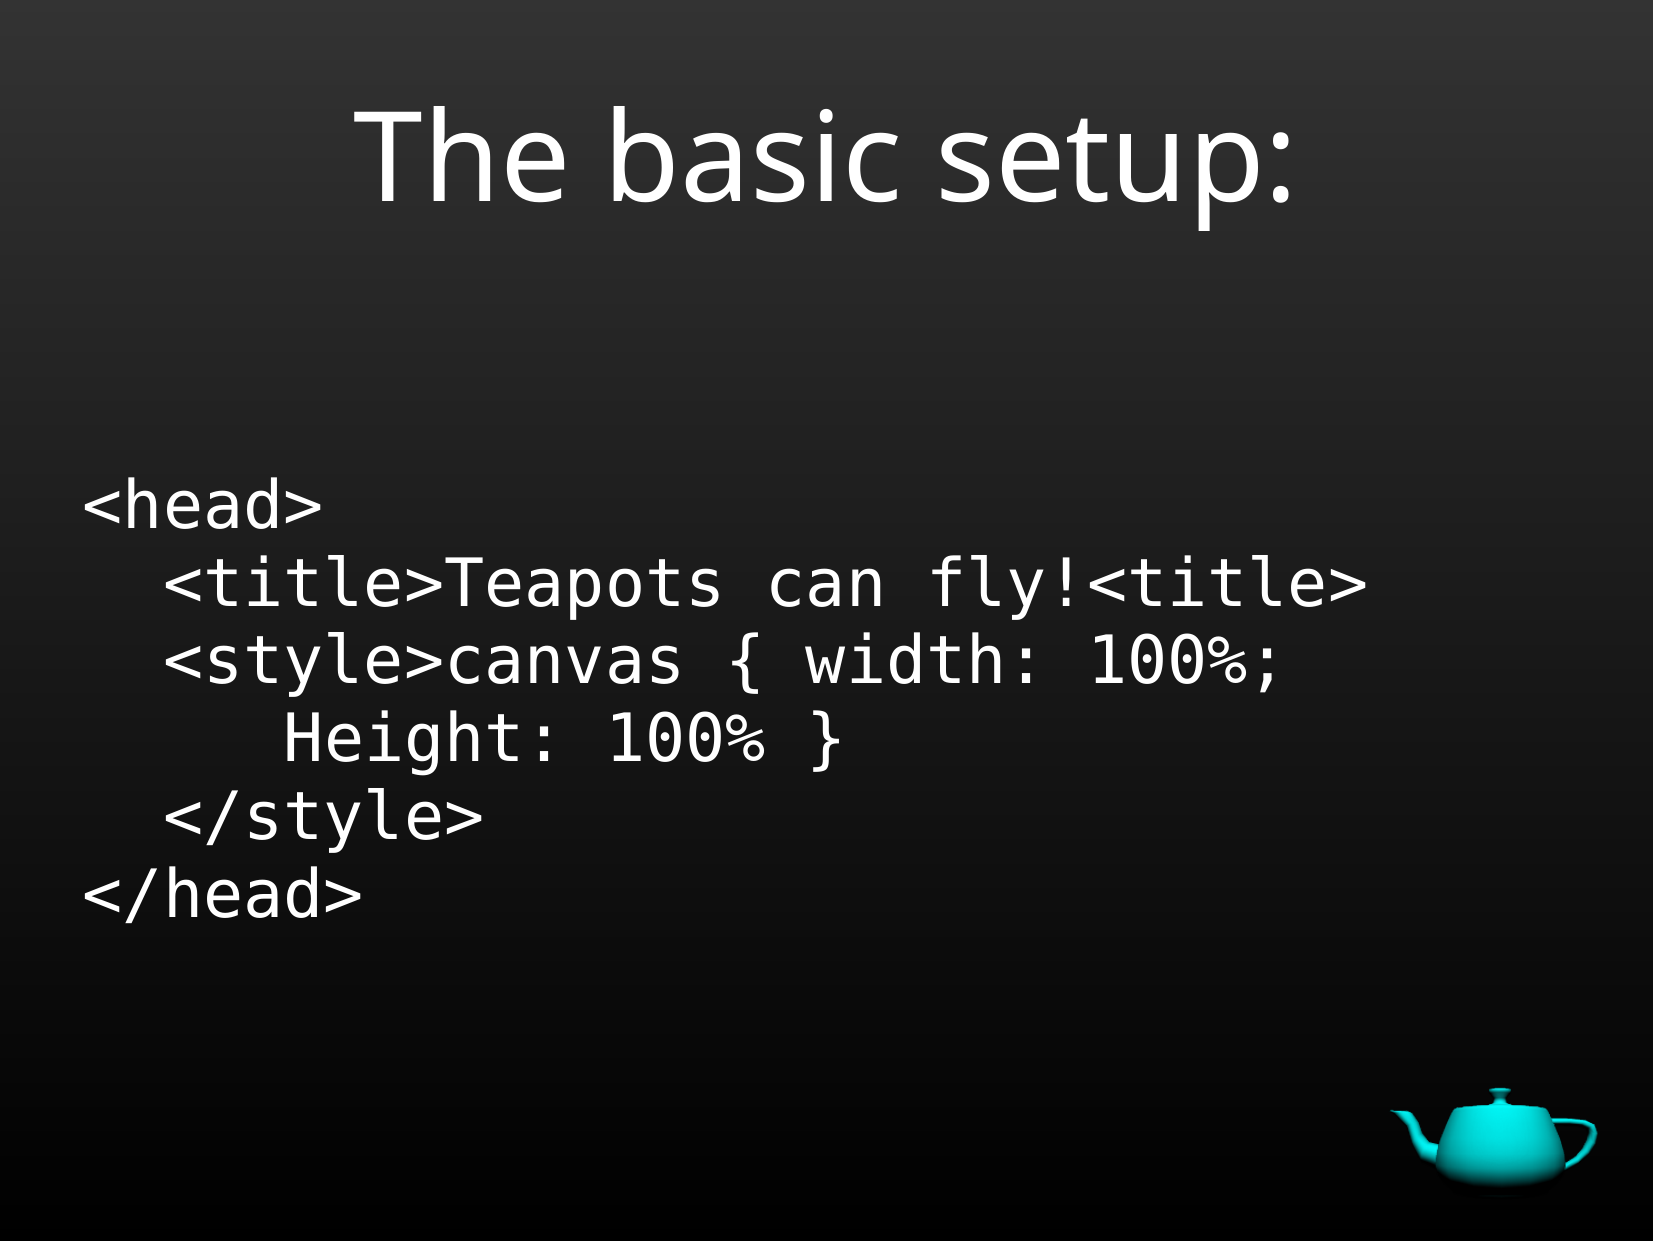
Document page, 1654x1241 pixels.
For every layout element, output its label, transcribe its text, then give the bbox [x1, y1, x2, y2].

picture [1387, 1085, 1600, 1201]
title The basic setup: [82, 56, 1571, 250]
subtitle <head> <title>Teapots can fly!<title> <style>canvas { width: 100%; Height: 100% } </style> </head> [82, 297, 1571, 1102]
